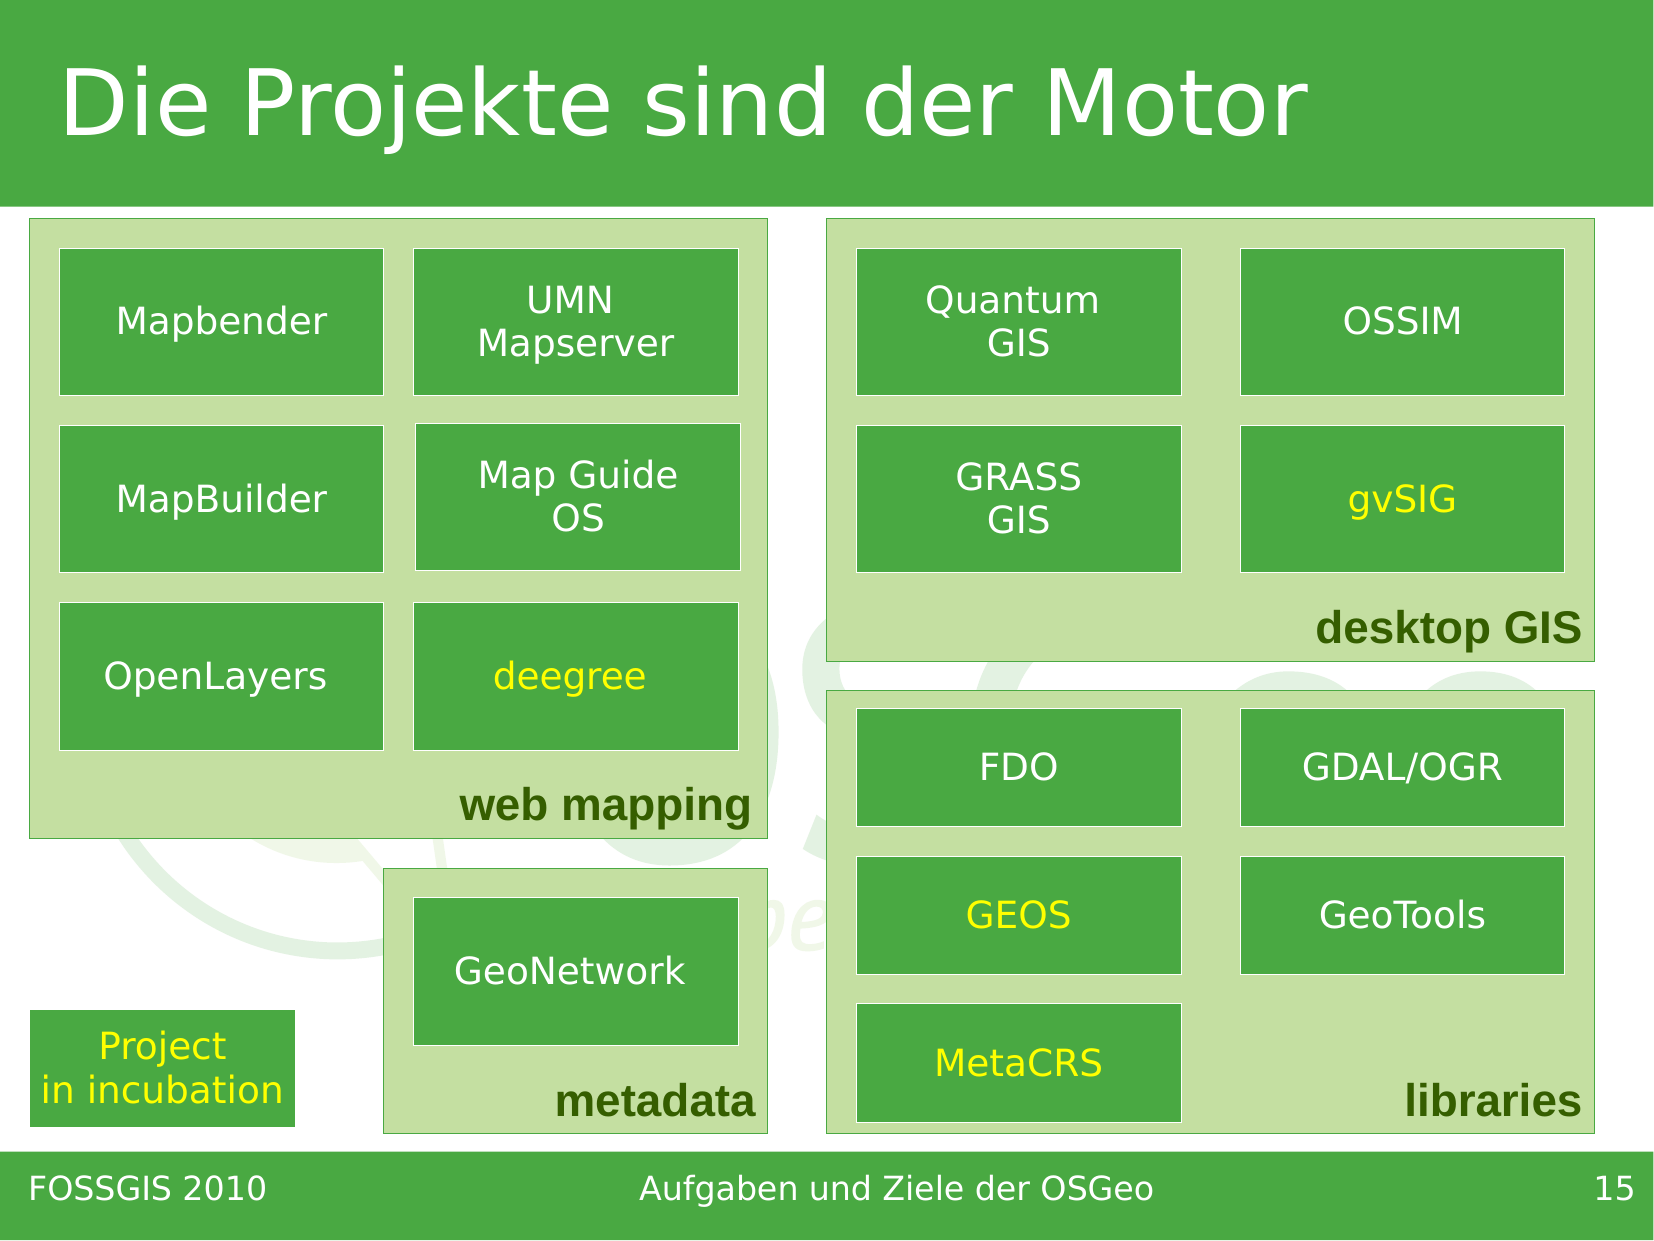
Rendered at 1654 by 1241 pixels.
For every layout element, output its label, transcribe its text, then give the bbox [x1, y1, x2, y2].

title Die Projekte sind der Motor [59, 29, 1536, 178]
text_box MapBuilder [59, 425, 384, 573]
text_box deegree [413, 602, 739, 751]
text_box GDAL/OGR [1240, 708, 1565, 827]
text_box gvSIG [1240, 425, 1565, 573]
text_box Mapbender [59, 248, 384, 396]
text_box [826, 690, 1595, 1134]
text_box [826, 218, 1595, 662]
text_box libraries [1269, 1070, 1595, 1130]
text_box [29, 218, 768, 839]
text_box Quantum GIS [856, 248, 1182, 396]
text_box GRASS GIS [856, 425, 1182, 573]
text_box OSSIM [1240, 248, 1565, 396]
text_box GEOS [856, 856, 1182, 975]
text_box MetaCRS [856, 1003, 1182, 1123]
text_box OpenLayers [59, 602, 384, 751]
text_box FDO [856, 708, 1182, 827]
text_box Project in incubation [29, 1009, 296, 1128]
text_box GeoNetwork [413, 897, 739, 1046]
text_box Map Guide OS [415, 423, 741, 571]
text_box [383, 868, 768, 1134]
text_box GeoTools [1240, 856, 1565, 975]
text_box metadata [442, 1071, 768, 1131]
text_box desktop GIS [1269, 598, 1595, 658]
text_box UMN Mapserver [413, 248, 739, 396]
text_box web mapping [444, 771, 768, 846]
